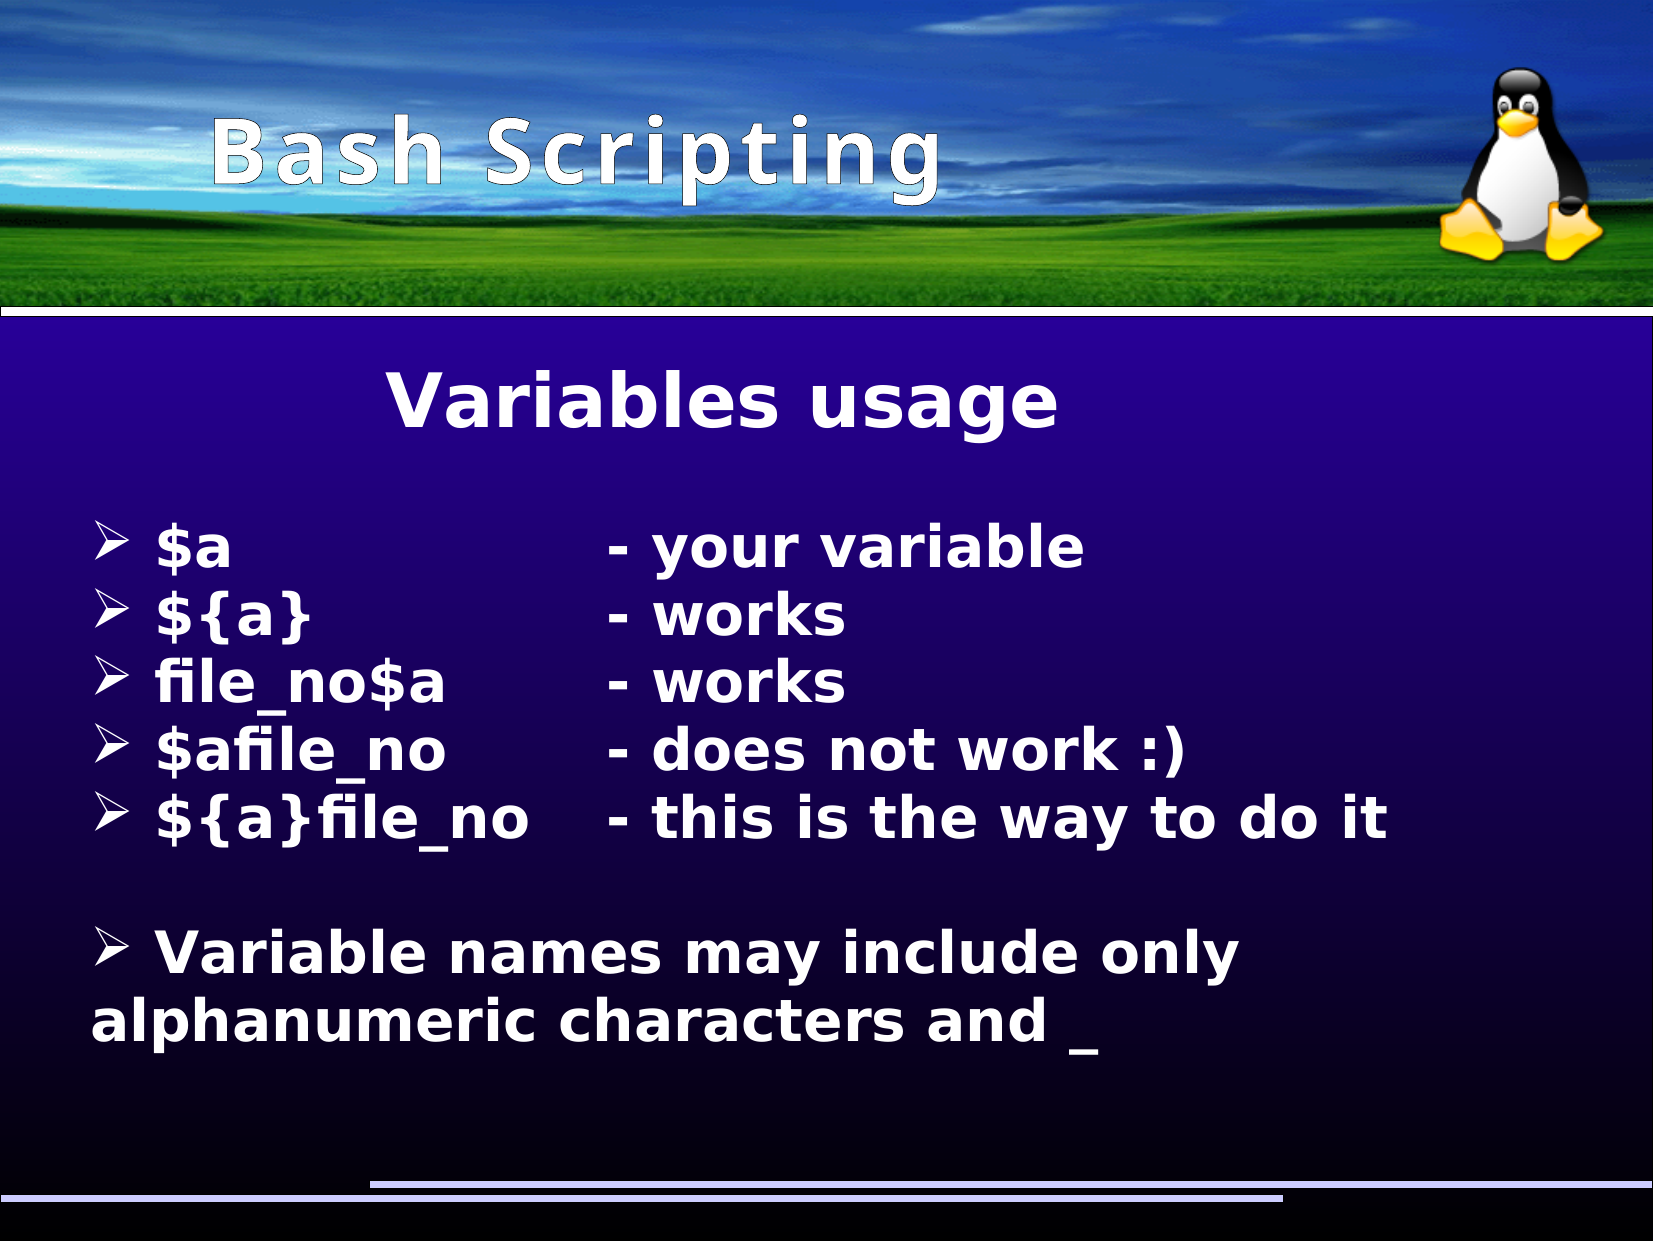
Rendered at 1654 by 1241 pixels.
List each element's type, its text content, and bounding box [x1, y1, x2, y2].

title Bash Scripting [206, 44, 1416, 252]
picture [0, 0, 1653, 306]
text_box [0, 306, 1653, 1241]
text_box Variables usage $a - your variable ${a} - works file_no$a - works $afile_no - does not work :) ${a}file_no - this is the way to do it Variable names may include only alphanumeric characters and _ [89, 358, 1590, 1056]
